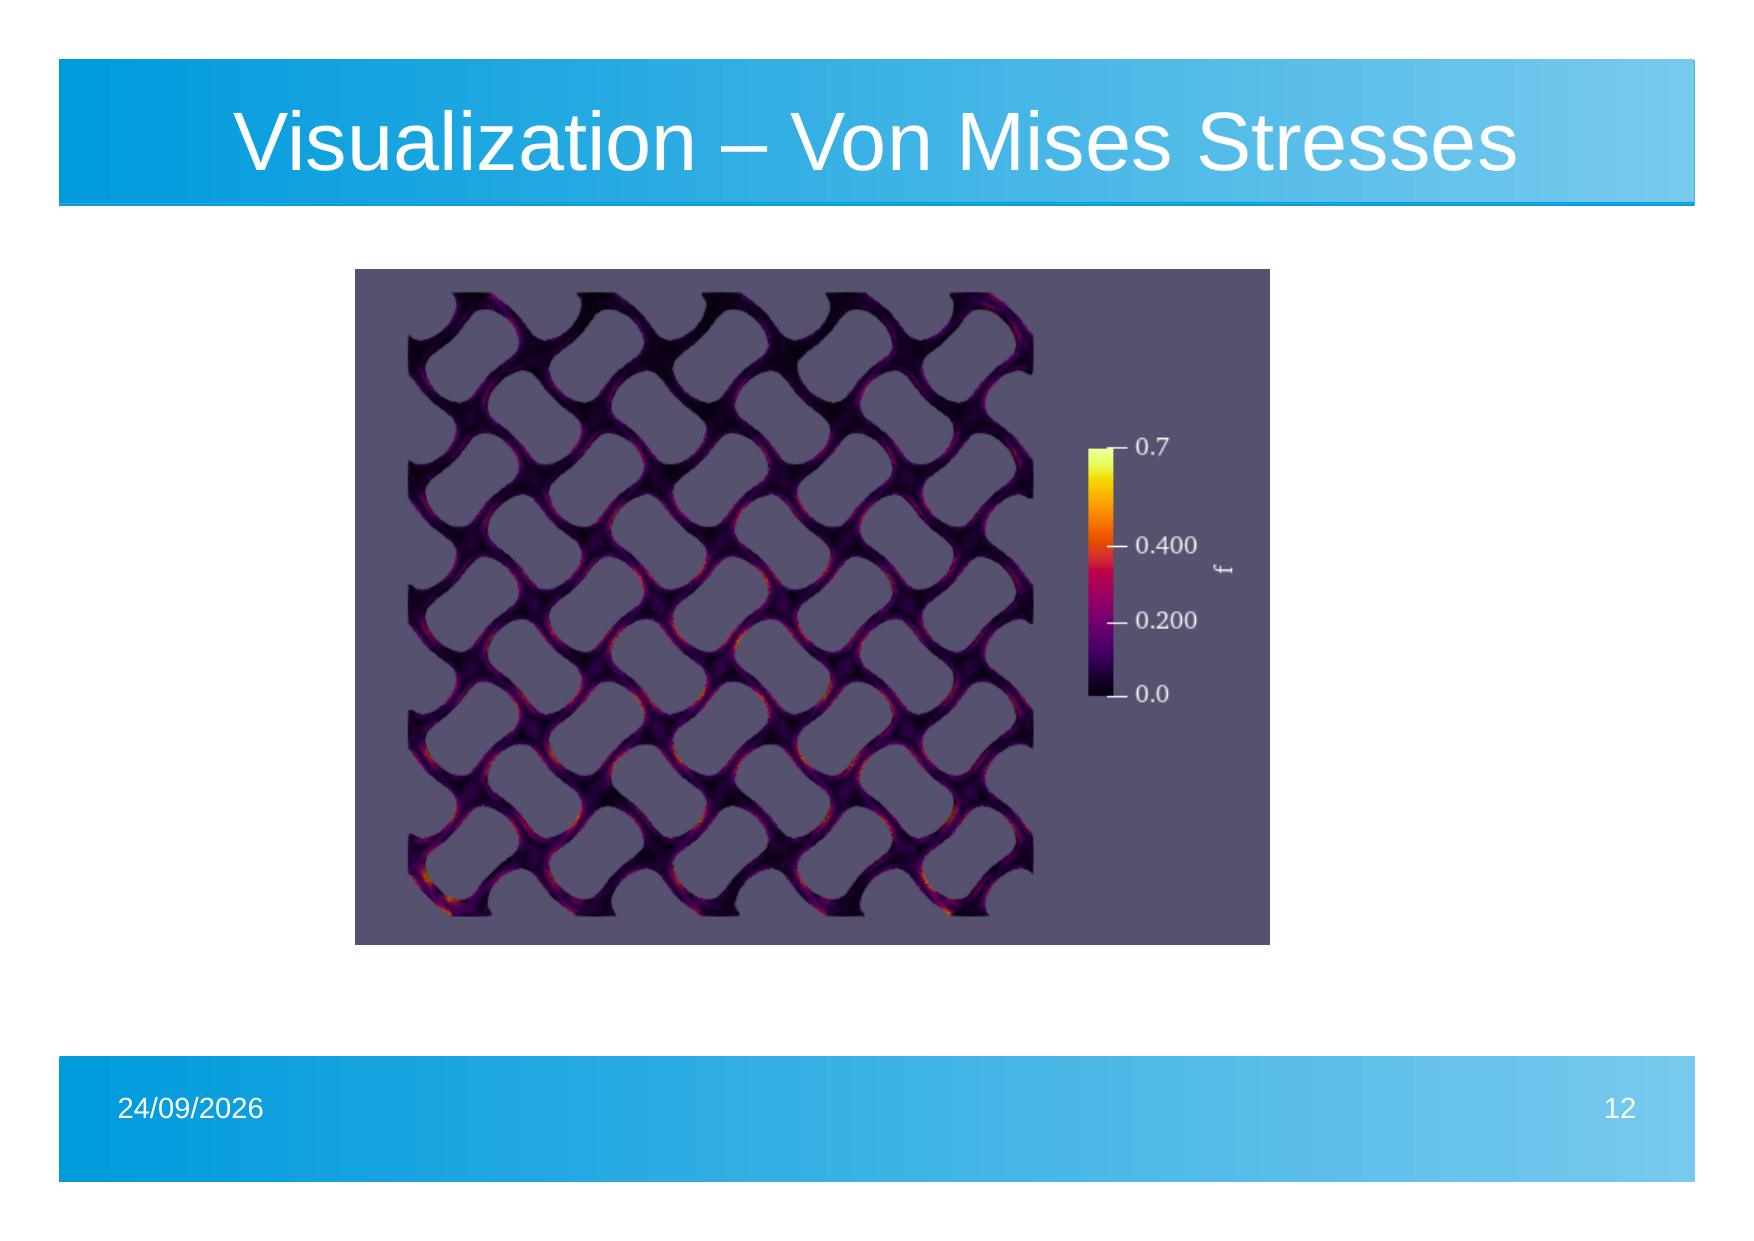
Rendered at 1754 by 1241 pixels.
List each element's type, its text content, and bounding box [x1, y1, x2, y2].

picture [355, 269, 1270, 945]
title Visualization – Von Mises Stresses [117, 94, 1637, 190]
